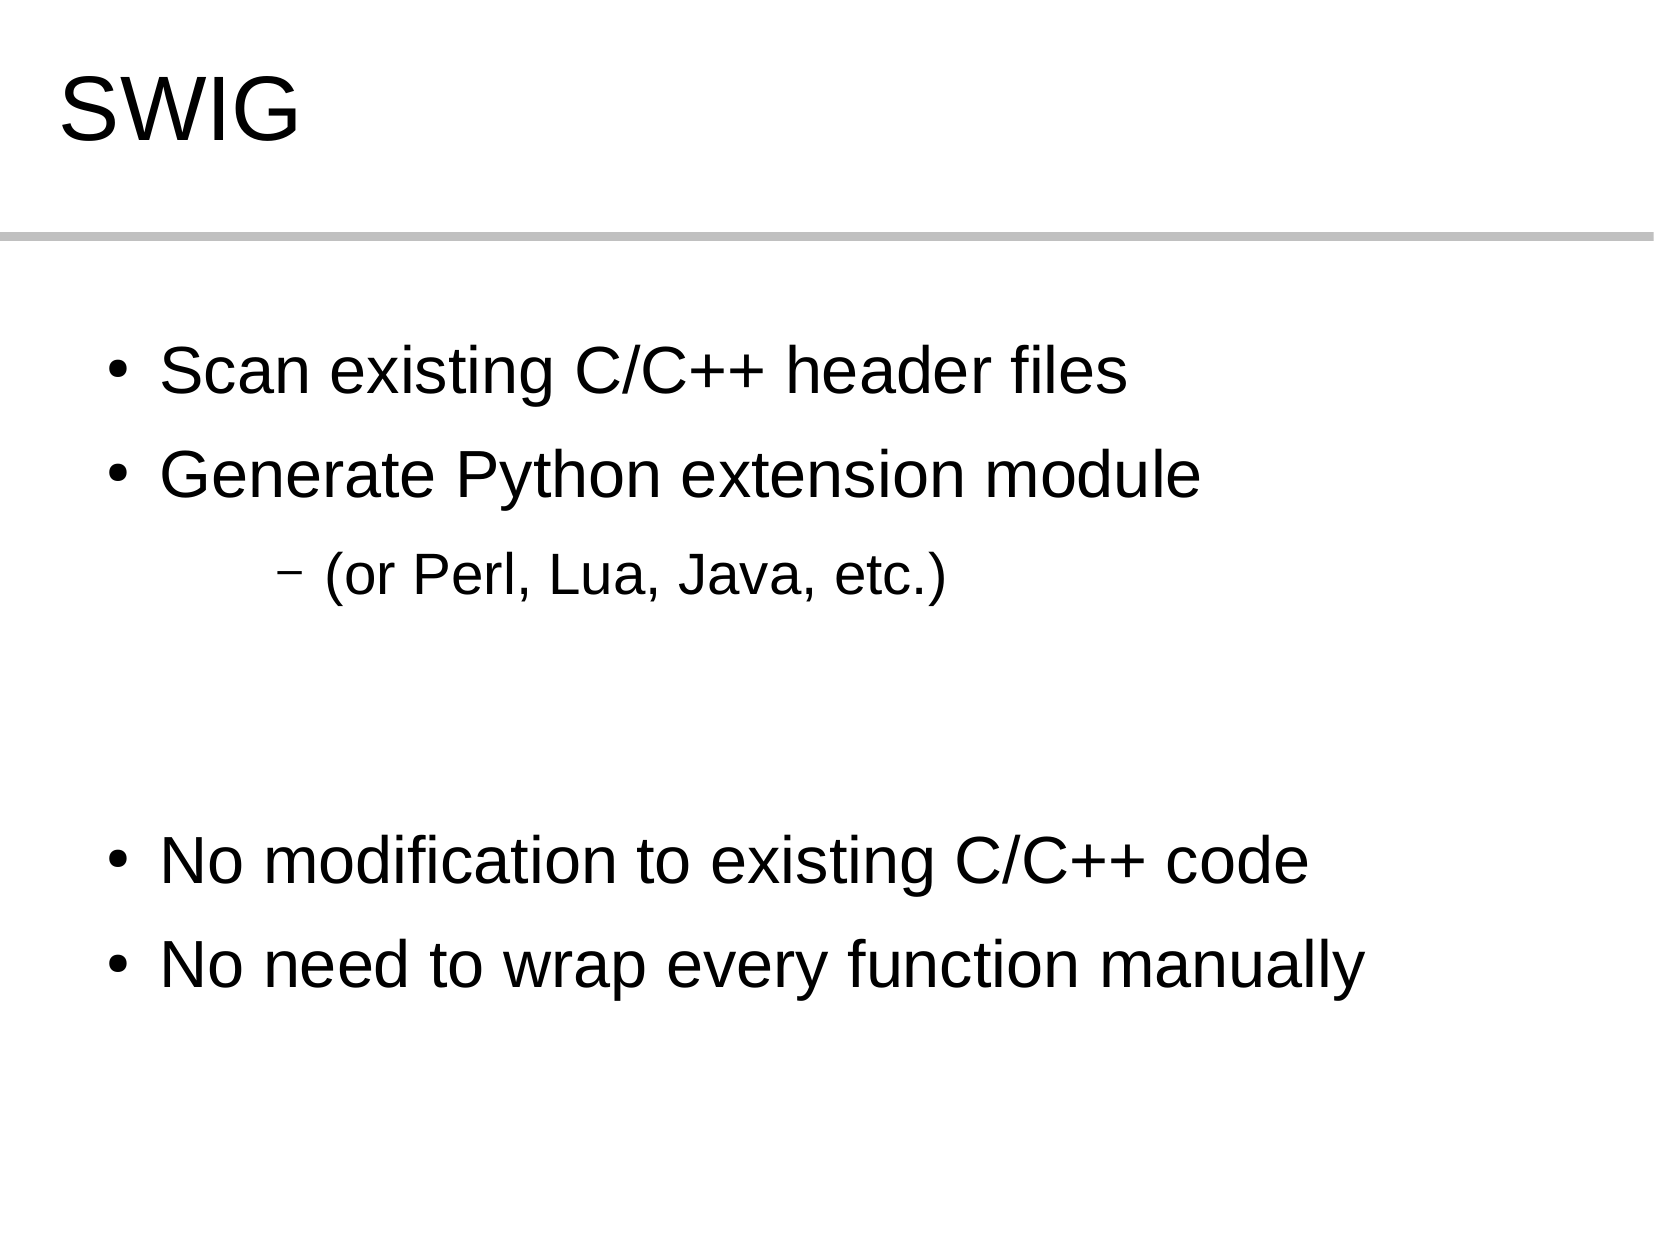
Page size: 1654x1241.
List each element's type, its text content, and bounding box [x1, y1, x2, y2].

list Scan existing C/C++ header files Generate Python extension module (or Perl, Lua, Java, etc.) No modification to existing C/C++ code No need to wrap every function manually [88, 333, 1571, 1137]
title SWIG [59, 29, 1595, 187]
